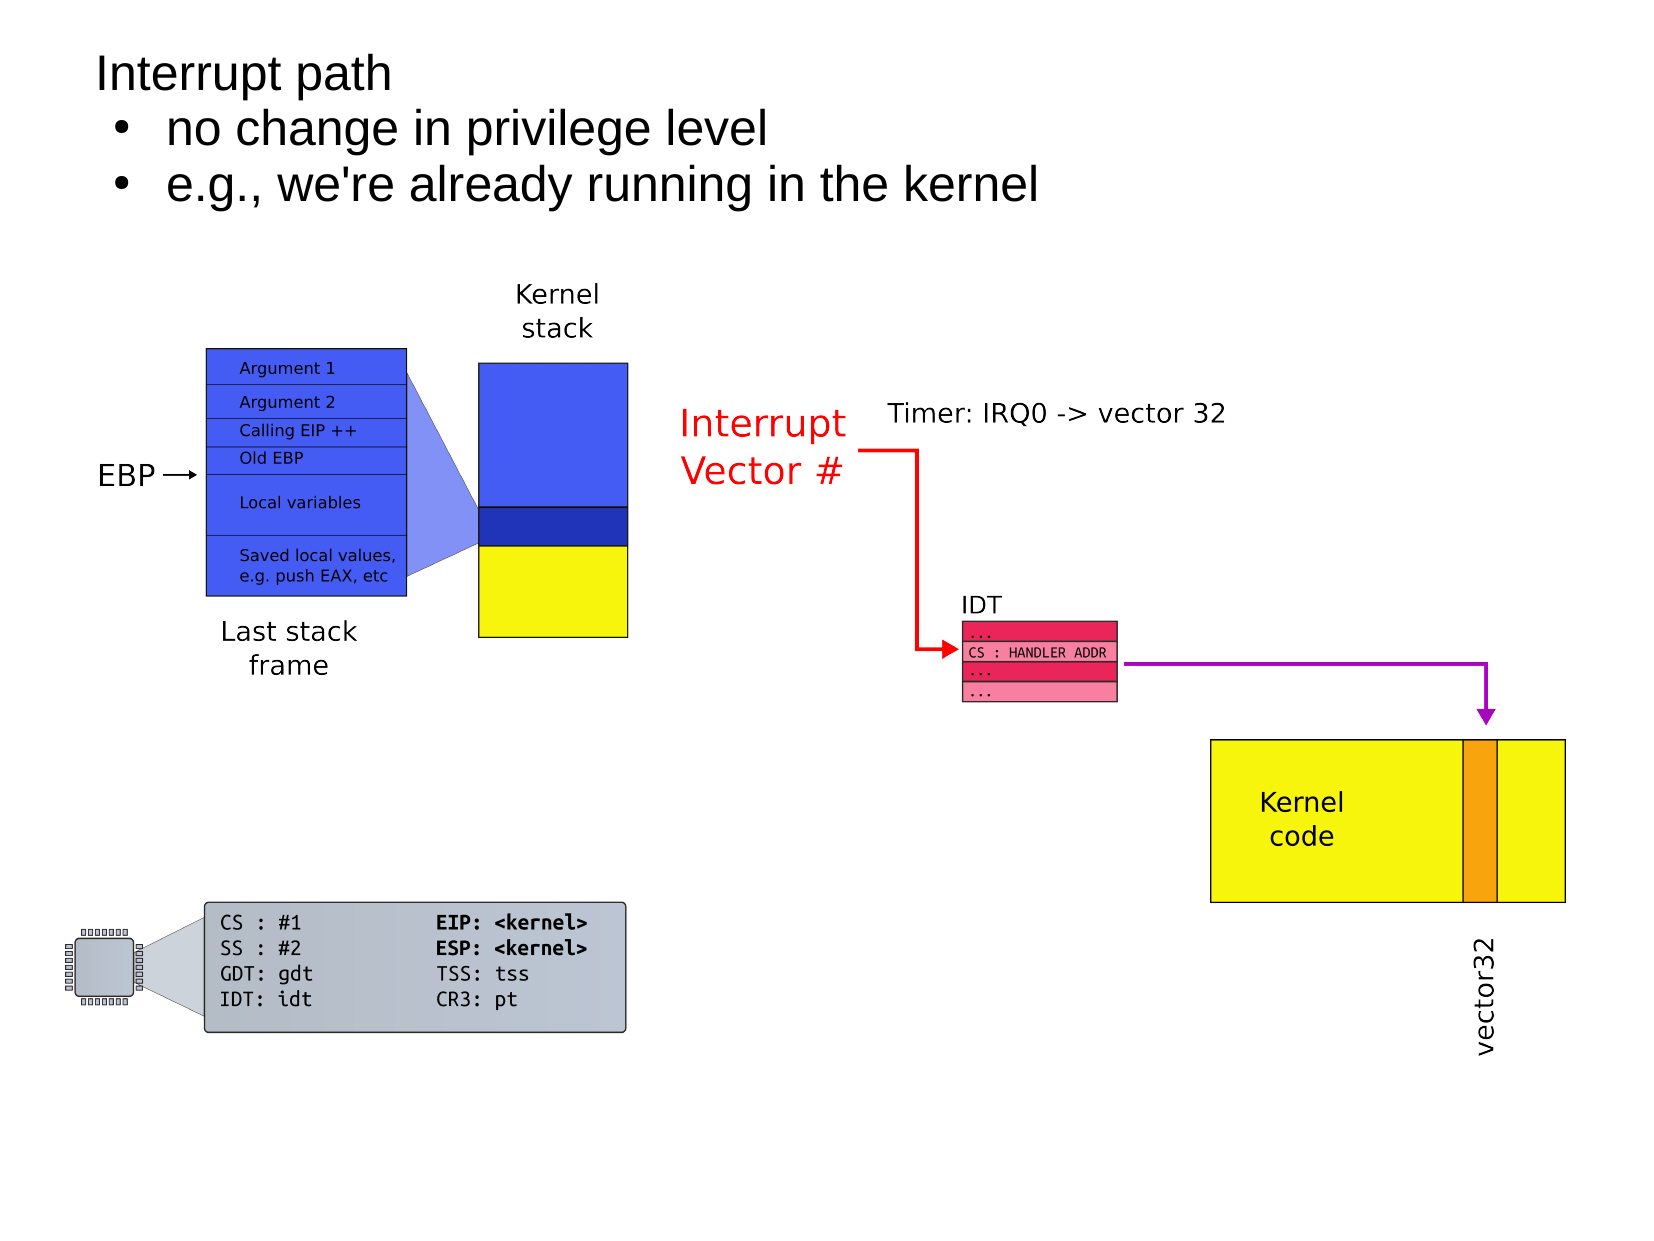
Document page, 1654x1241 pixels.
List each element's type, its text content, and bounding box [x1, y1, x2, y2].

picture [65, 283, 1566, 1056]
text_box Interrupt path no change in privilege level e.g., we're already running in the kernel [80, 37, 1501, 263]
